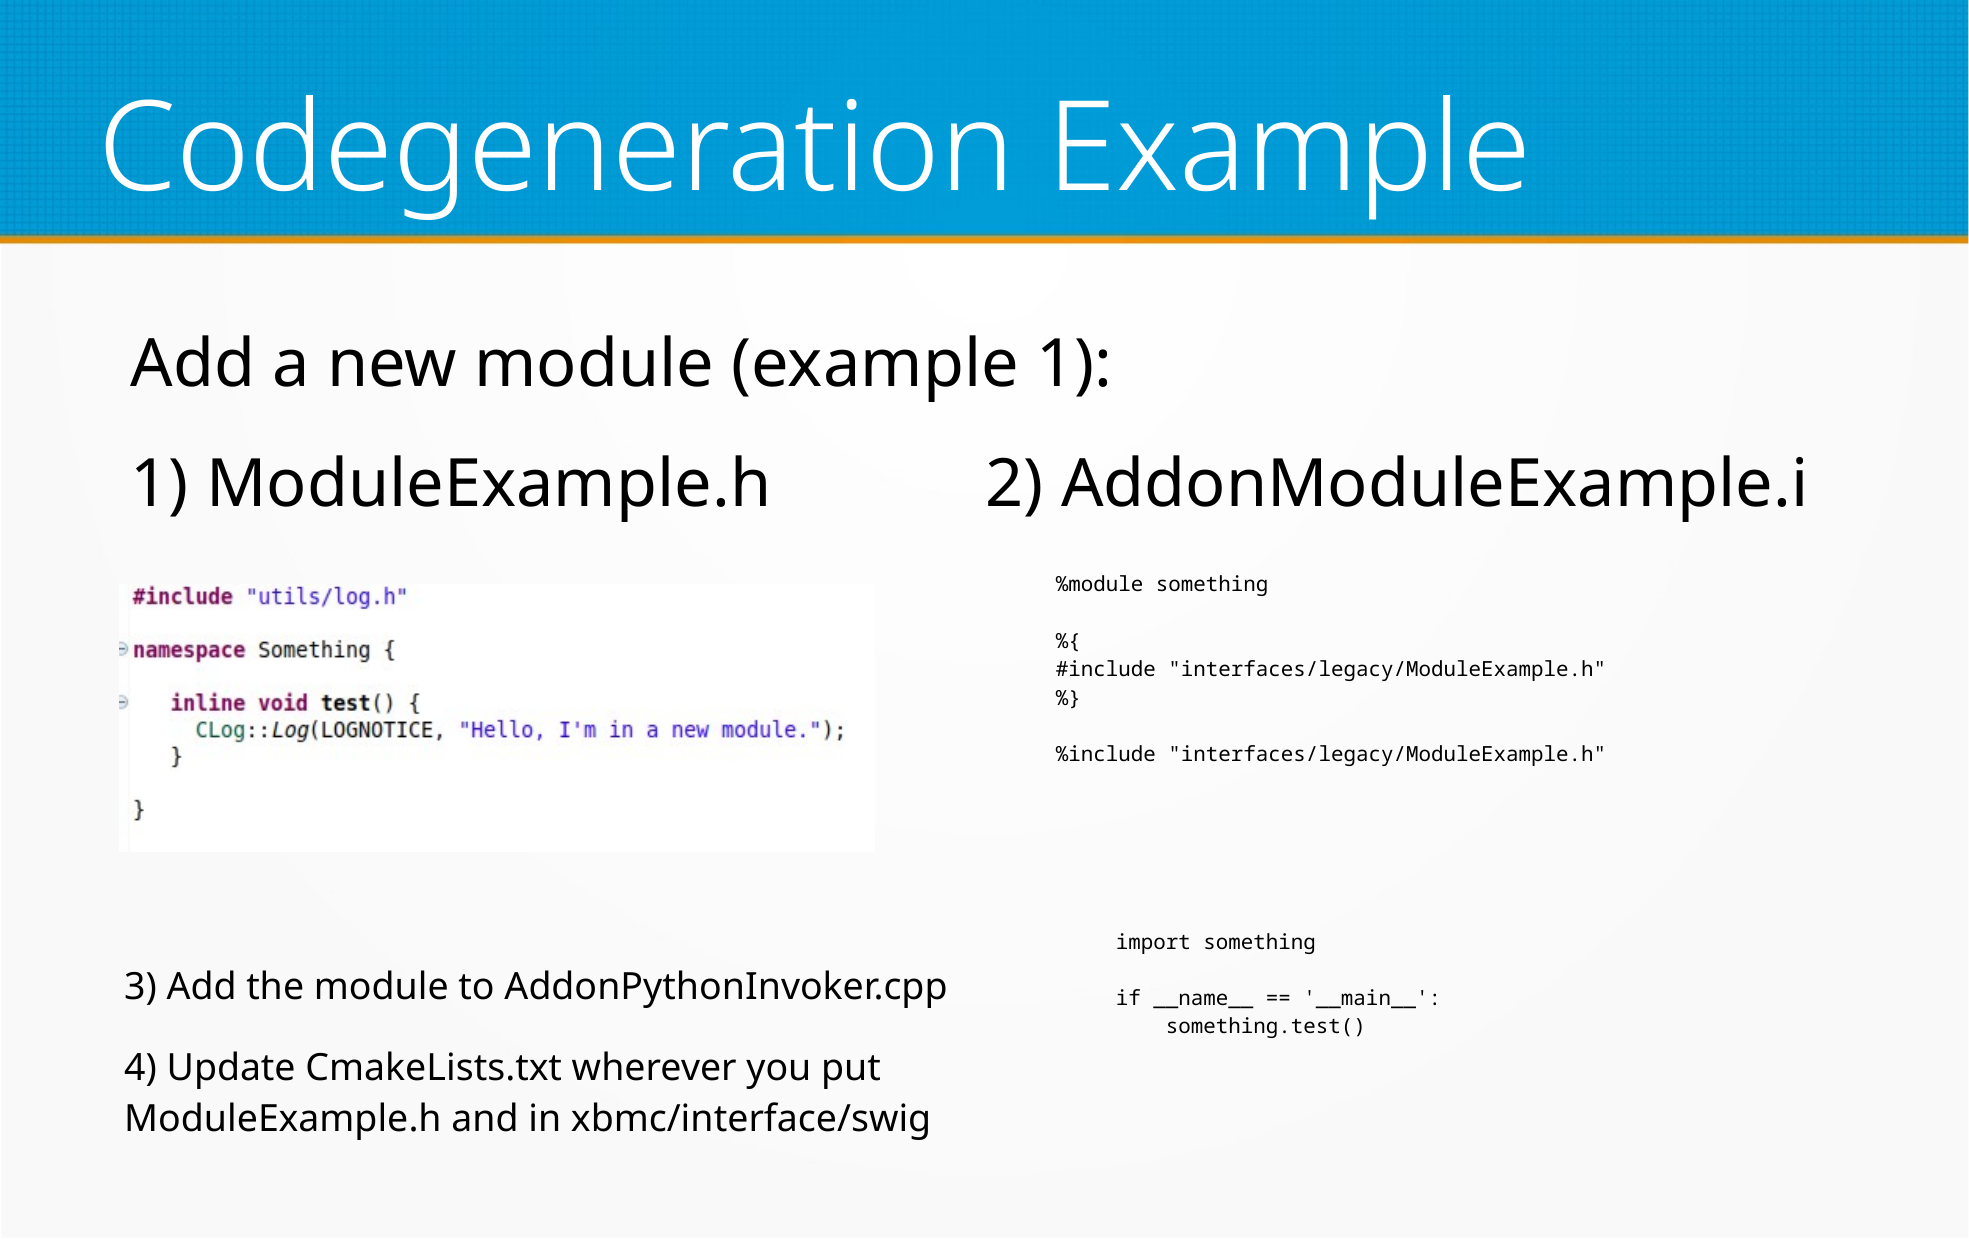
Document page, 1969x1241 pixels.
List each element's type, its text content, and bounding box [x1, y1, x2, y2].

text_box import something if __name__ == '__main__': something.test() [1109, 870, 1830, 1125]
list 2) AddonModuleExample.i [1246, 314, 1860, 840]
list 3) Add the module to AddonPythonInvoker.cpp 4) Update CmakeLists.txt wherever you put ModuleExample.h and in xbmc/interface/swig [53, 959, 1020, 1200]
picture [0, 233, 1969, 1241]
text_box %module something %{ #include "interfaces/legacy/ModuleExample.h" %} %include "interfaces/legacy/ModuleExample.h" [1049, 555, 1770, 810]
title Codegeneration Example [98, 19, 1870, 227]
list Add a new module (example 1): 1) ModuleExample.h [59, 314, 1246, 870]
